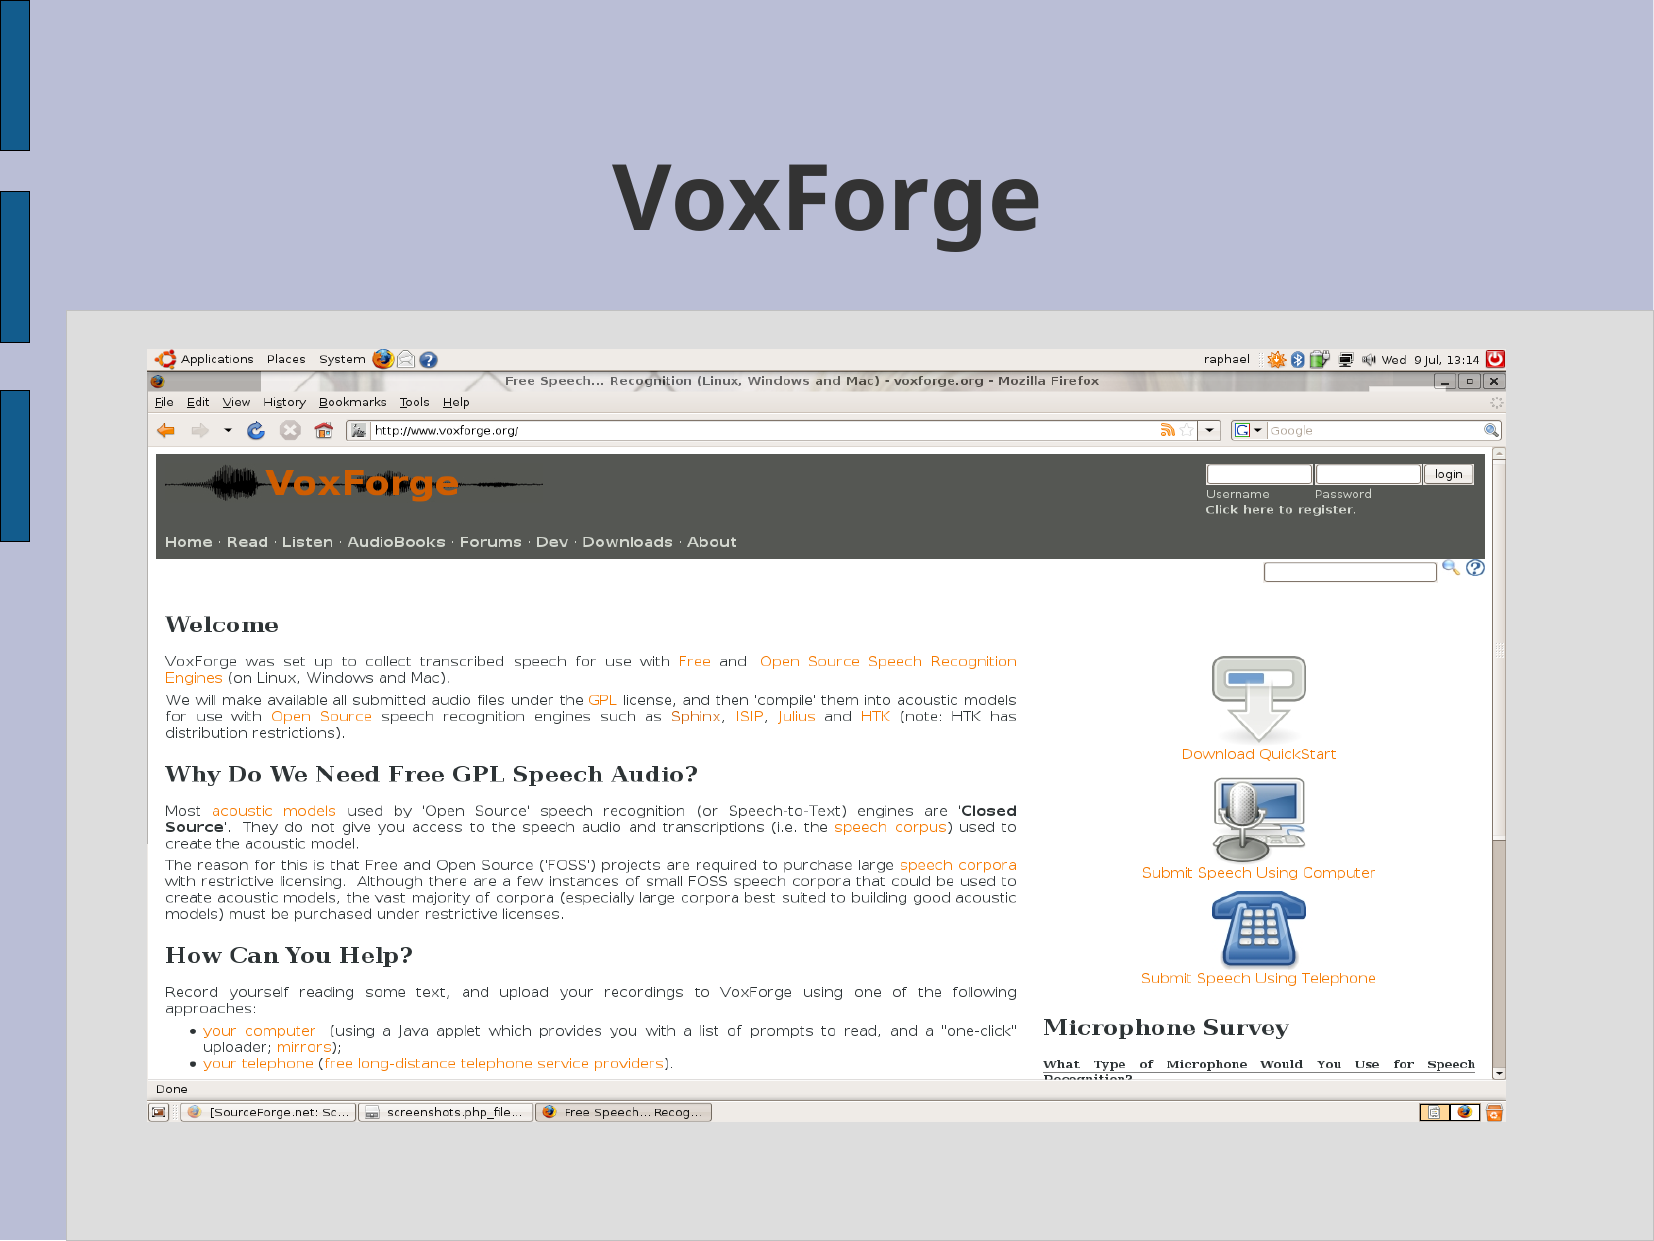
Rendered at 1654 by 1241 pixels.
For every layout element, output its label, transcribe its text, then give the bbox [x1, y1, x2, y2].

title VoxForge [121, 91, 1534, 299]
picture [147, 349, 1506, 1123]
